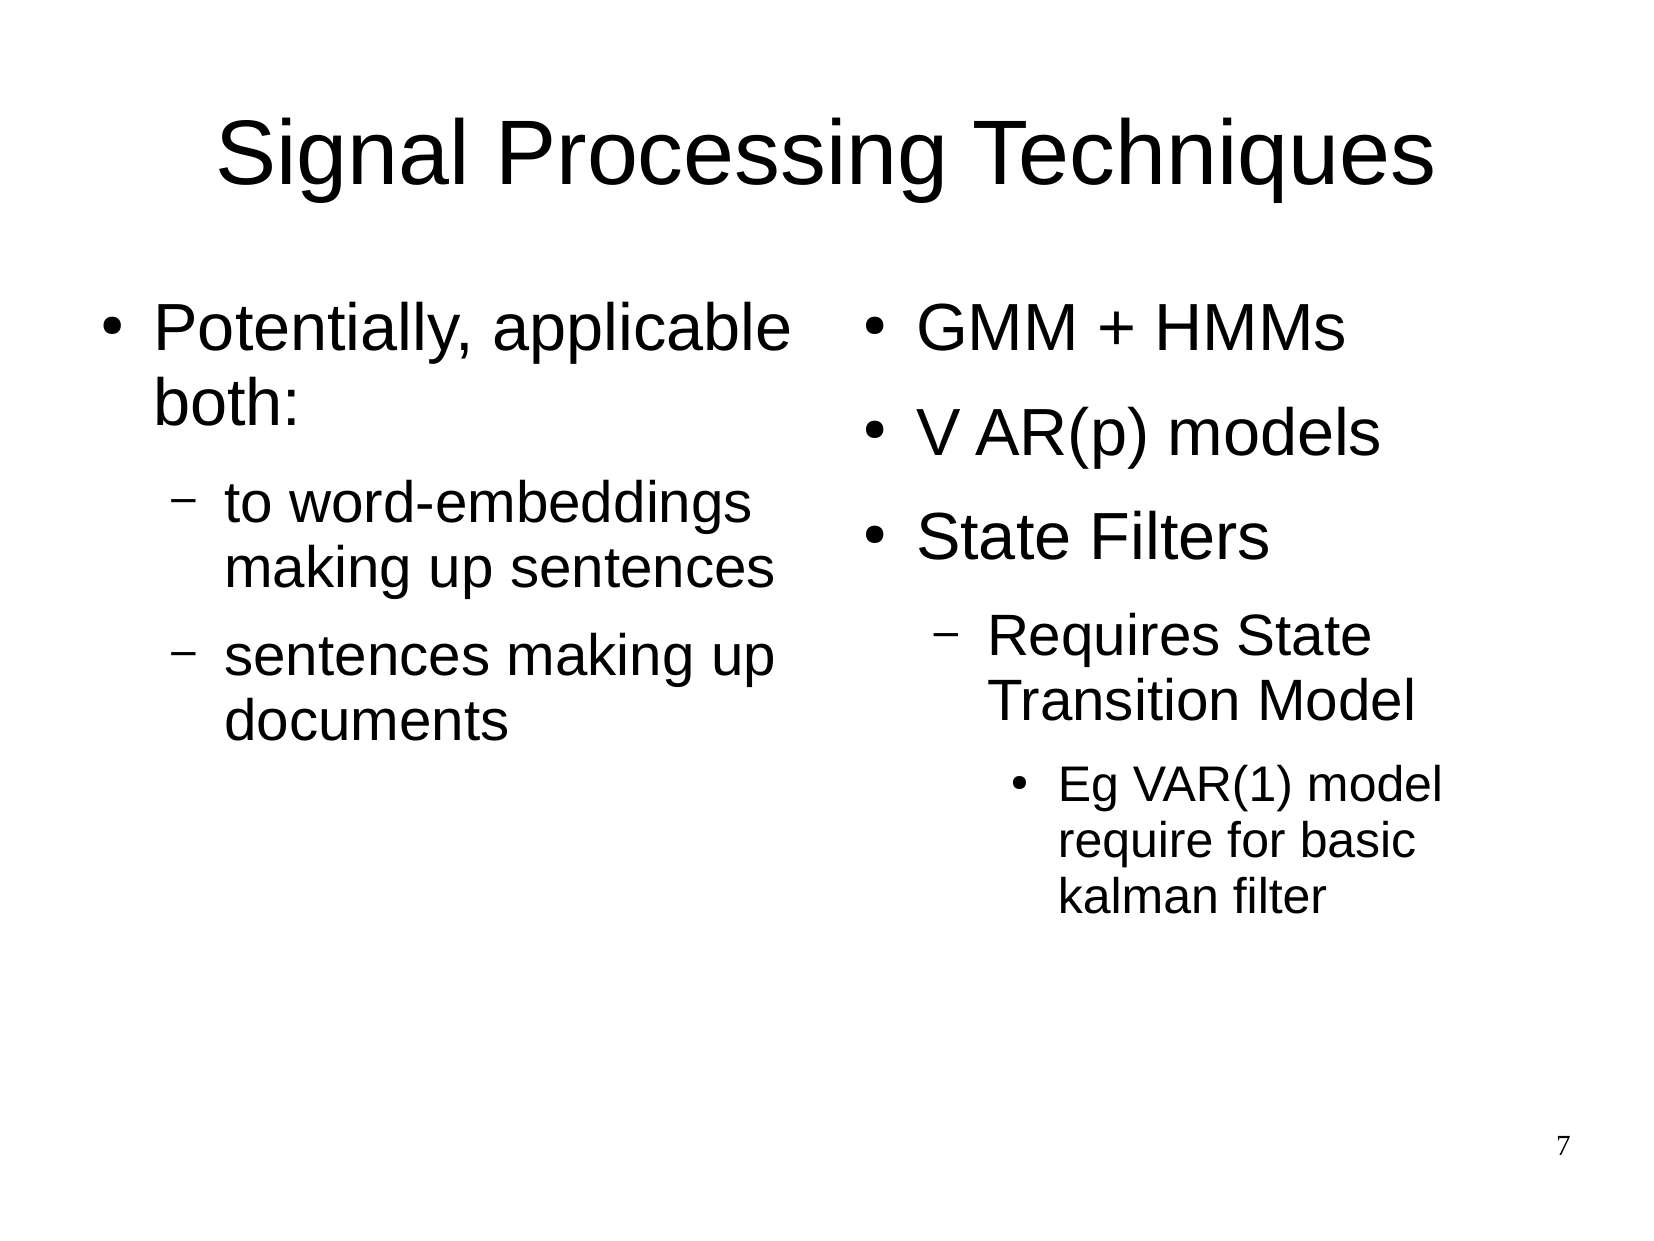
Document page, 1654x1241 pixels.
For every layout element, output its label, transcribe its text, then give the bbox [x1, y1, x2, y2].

list GMM + HMMs V AR(p) models State Filters Requires State Transition Model Eg VAR(1) model require for basic kalman filter [845, 290, 1572, 1010]
list Potentially, applicable both: to word-embeddings making up sentences sentences making up documents [82, 290, 809, 1010]
title Signal Processing Techniques [82, 49, 1571, 257]
